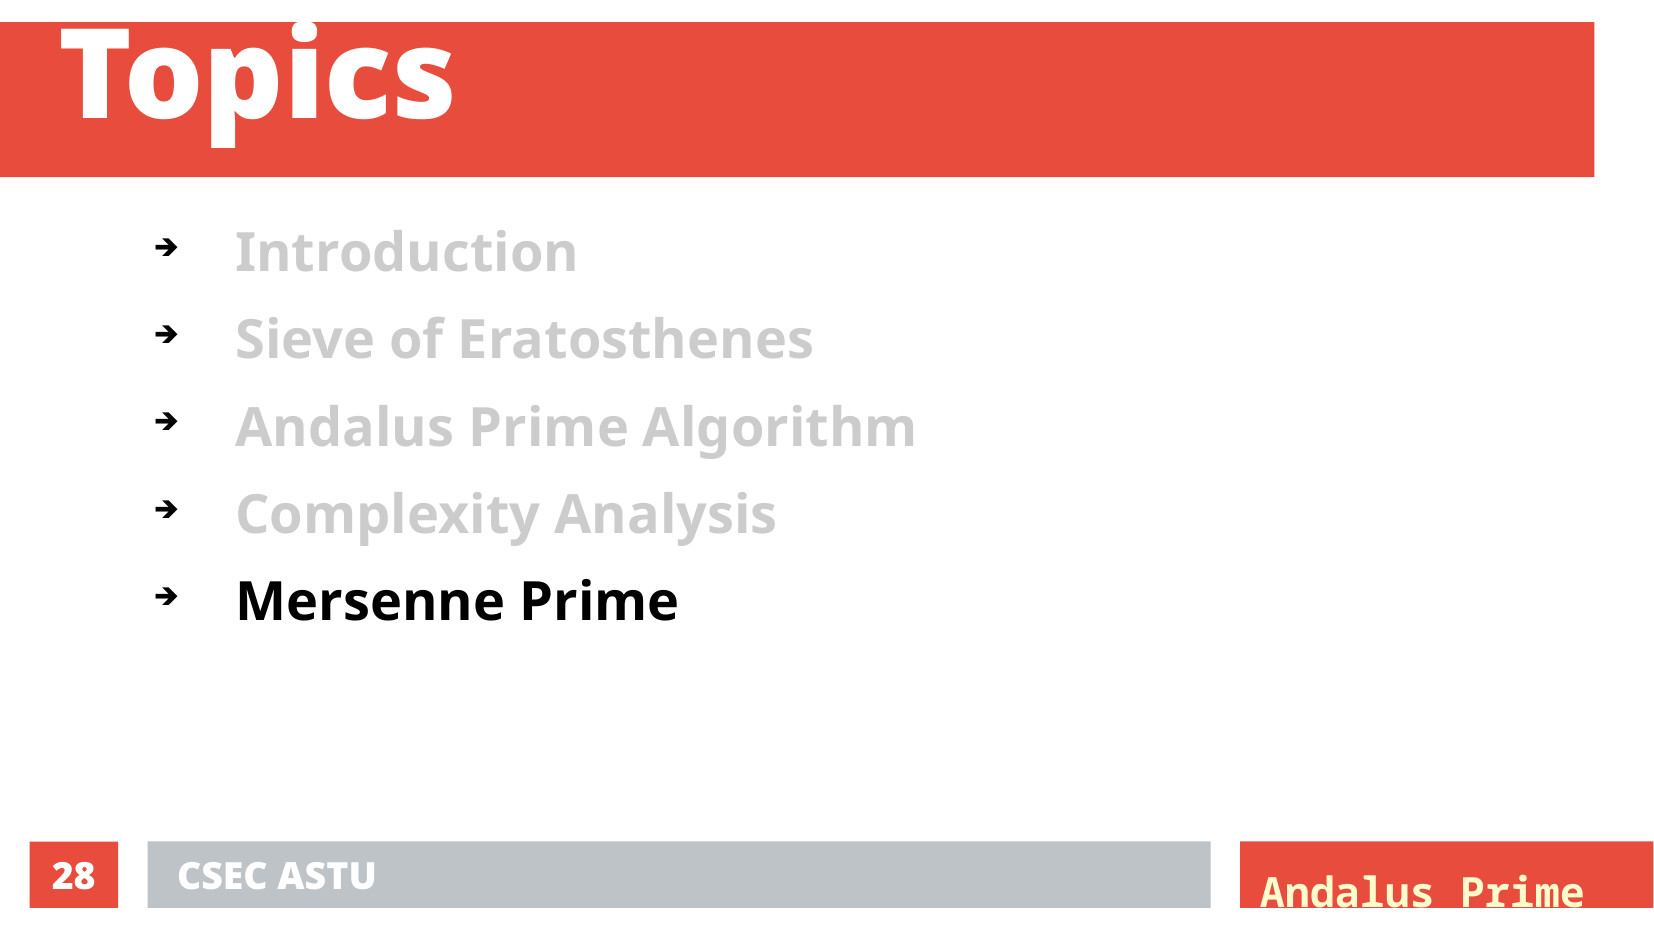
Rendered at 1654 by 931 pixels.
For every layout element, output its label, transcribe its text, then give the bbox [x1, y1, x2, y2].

title Topics [59, 44, 1595, 156]
list Introduction Sieve of Eratosthenes Andalus Prime Algorithm Complexity Analysis Mersenne Prime [59, 213, 1565, 820]
text_box Andalus Prime [1245, 855, 1636, 912]
